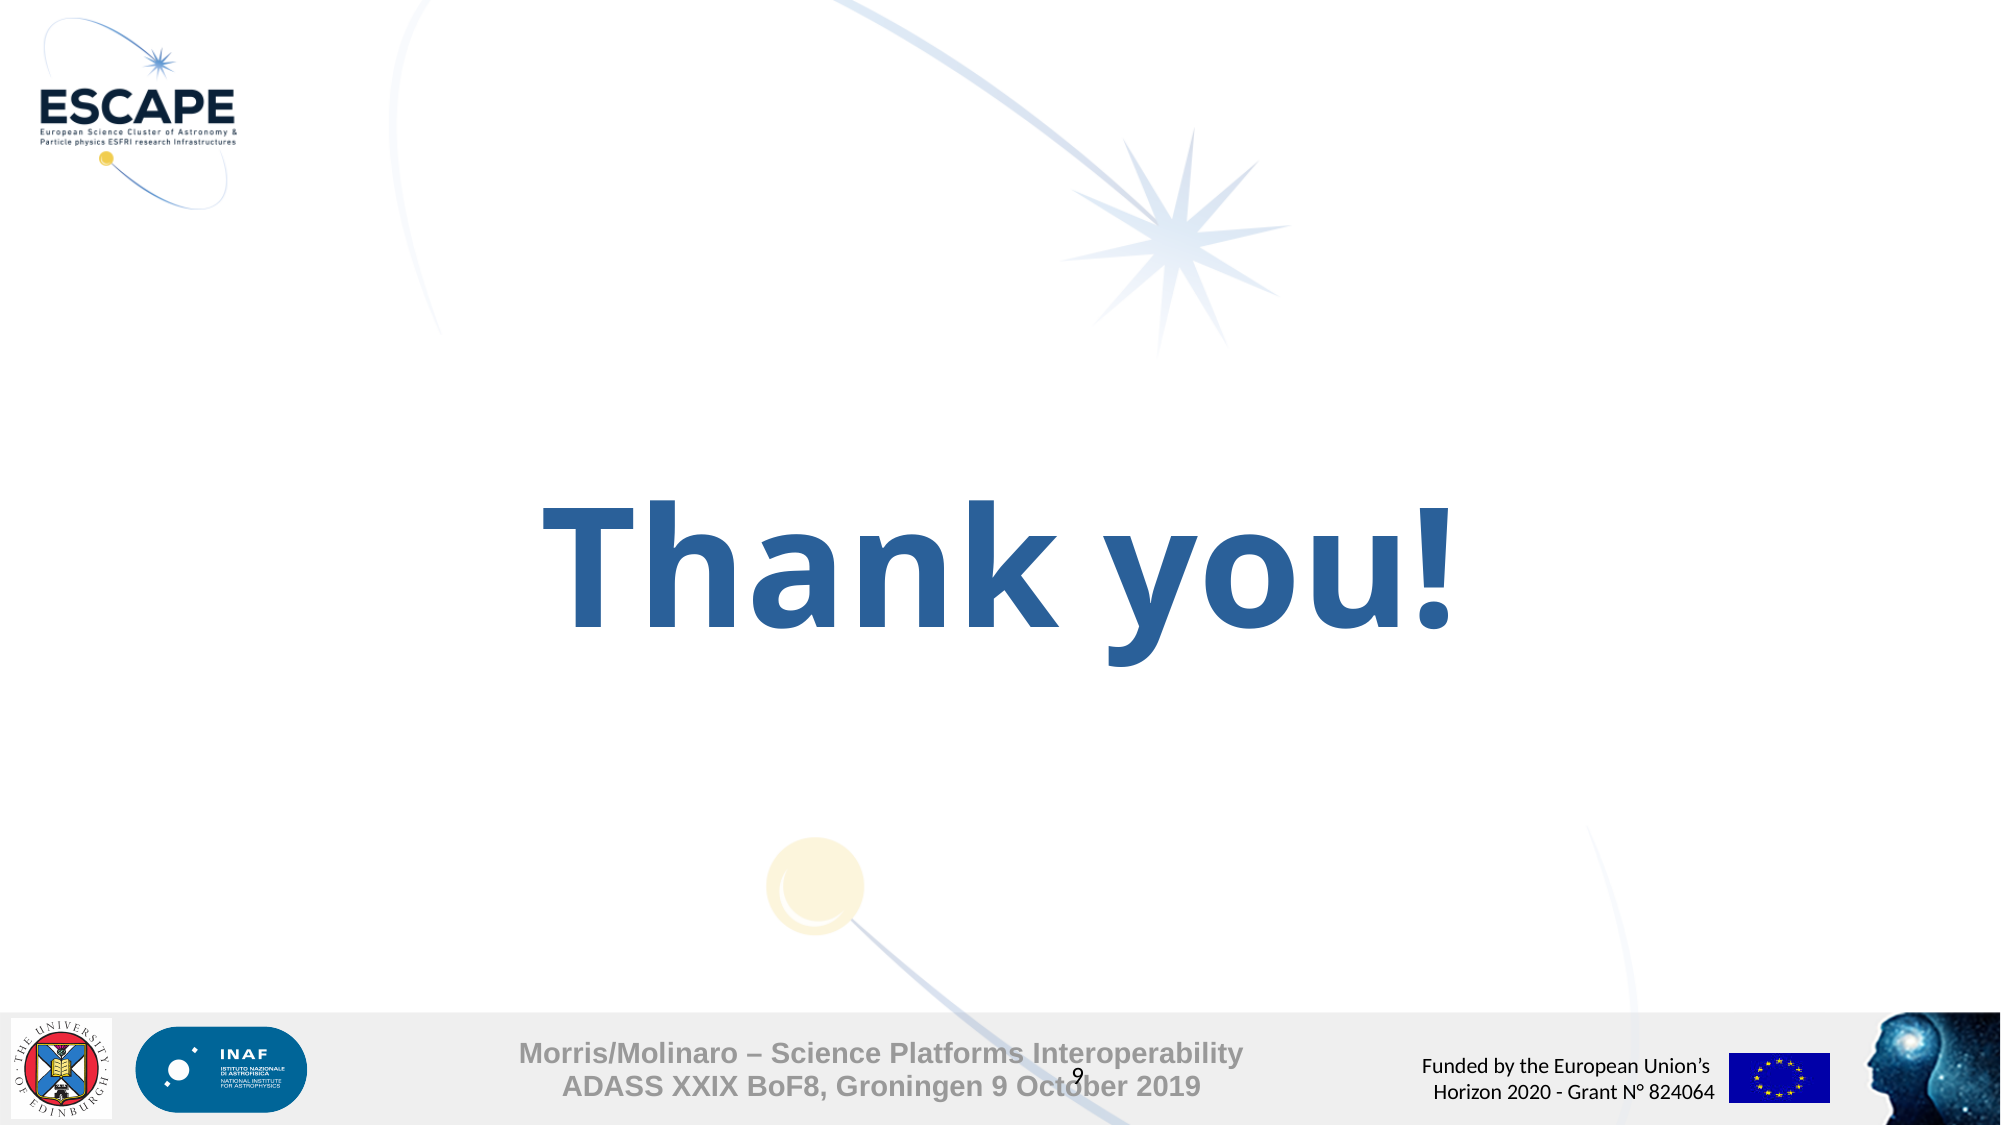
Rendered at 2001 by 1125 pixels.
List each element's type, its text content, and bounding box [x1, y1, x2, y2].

footer [428, 1042, 1042, 1103]
subtitle Thank you! [540, 452, 1460, 673]
slide_number <number> [1056, 1051, 1147, 1097]
picture [0, 0, 2001, 1125]
